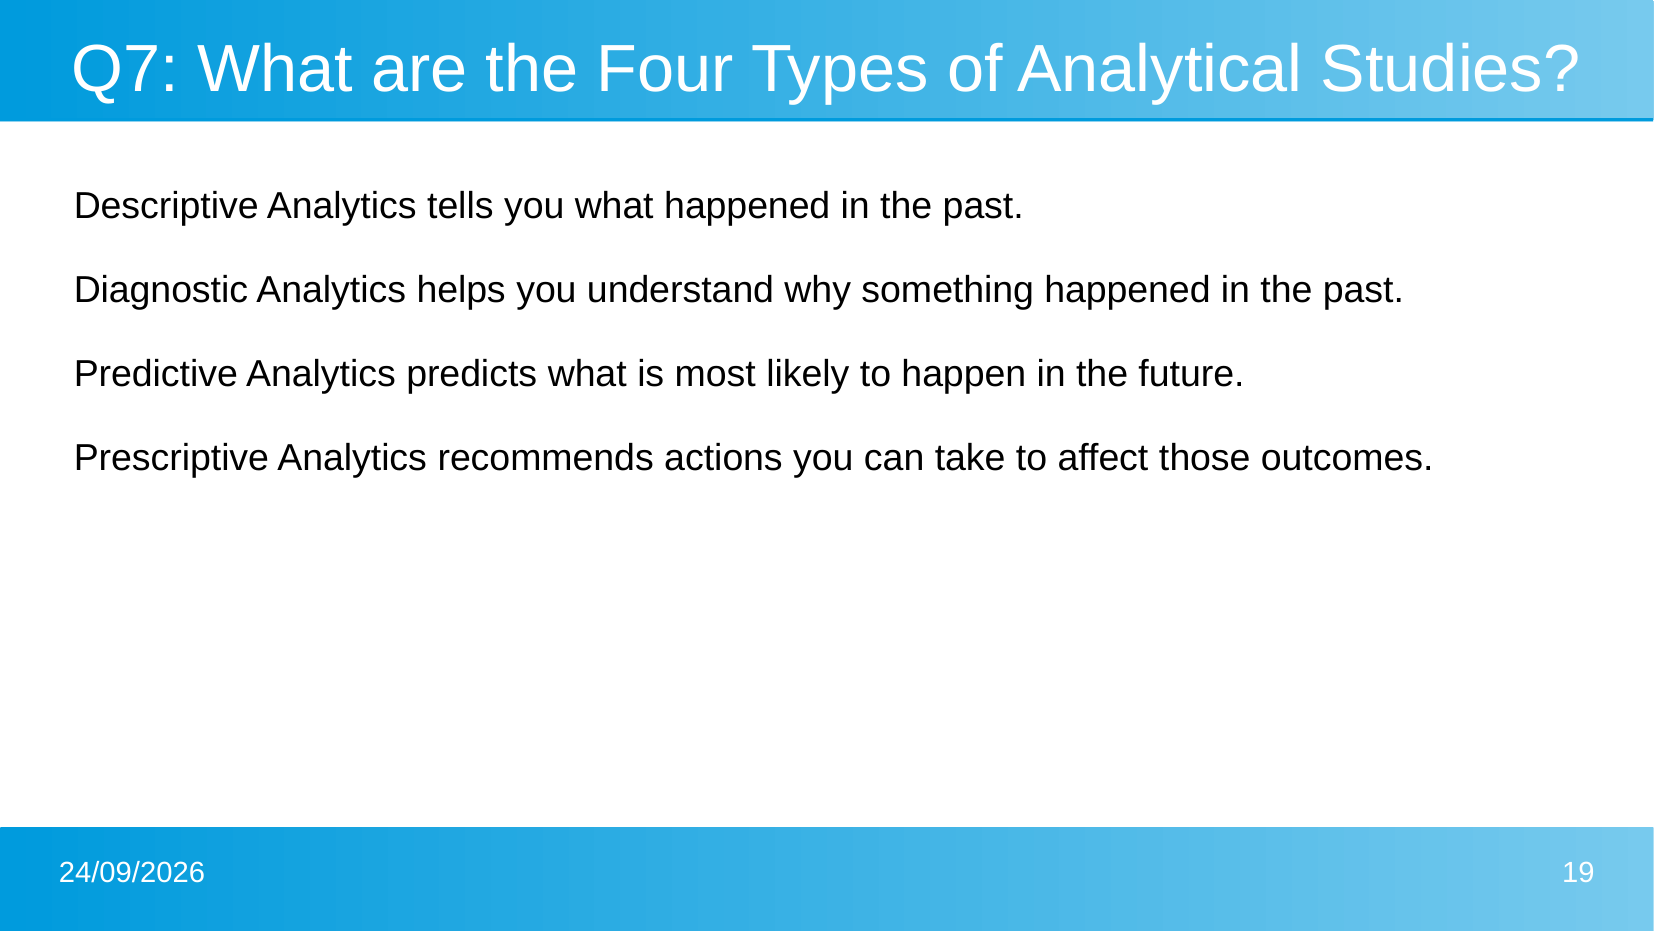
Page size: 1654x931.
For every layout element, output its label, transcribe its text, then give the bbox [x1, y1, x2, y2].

text_box Descriptive Analytics tells you what happened in the past. Diagnostic Analytics helps you understand why something happened in the past. Predictive Analytics predicts what is most likely to happen in the future. Prescriptive Analytics recommends actions you can take to affect those outcomes. [59, 177, 1565, 486]
title Q7: What are the Four Types of Analytical Studies? [59, 29, 1595, 108]
